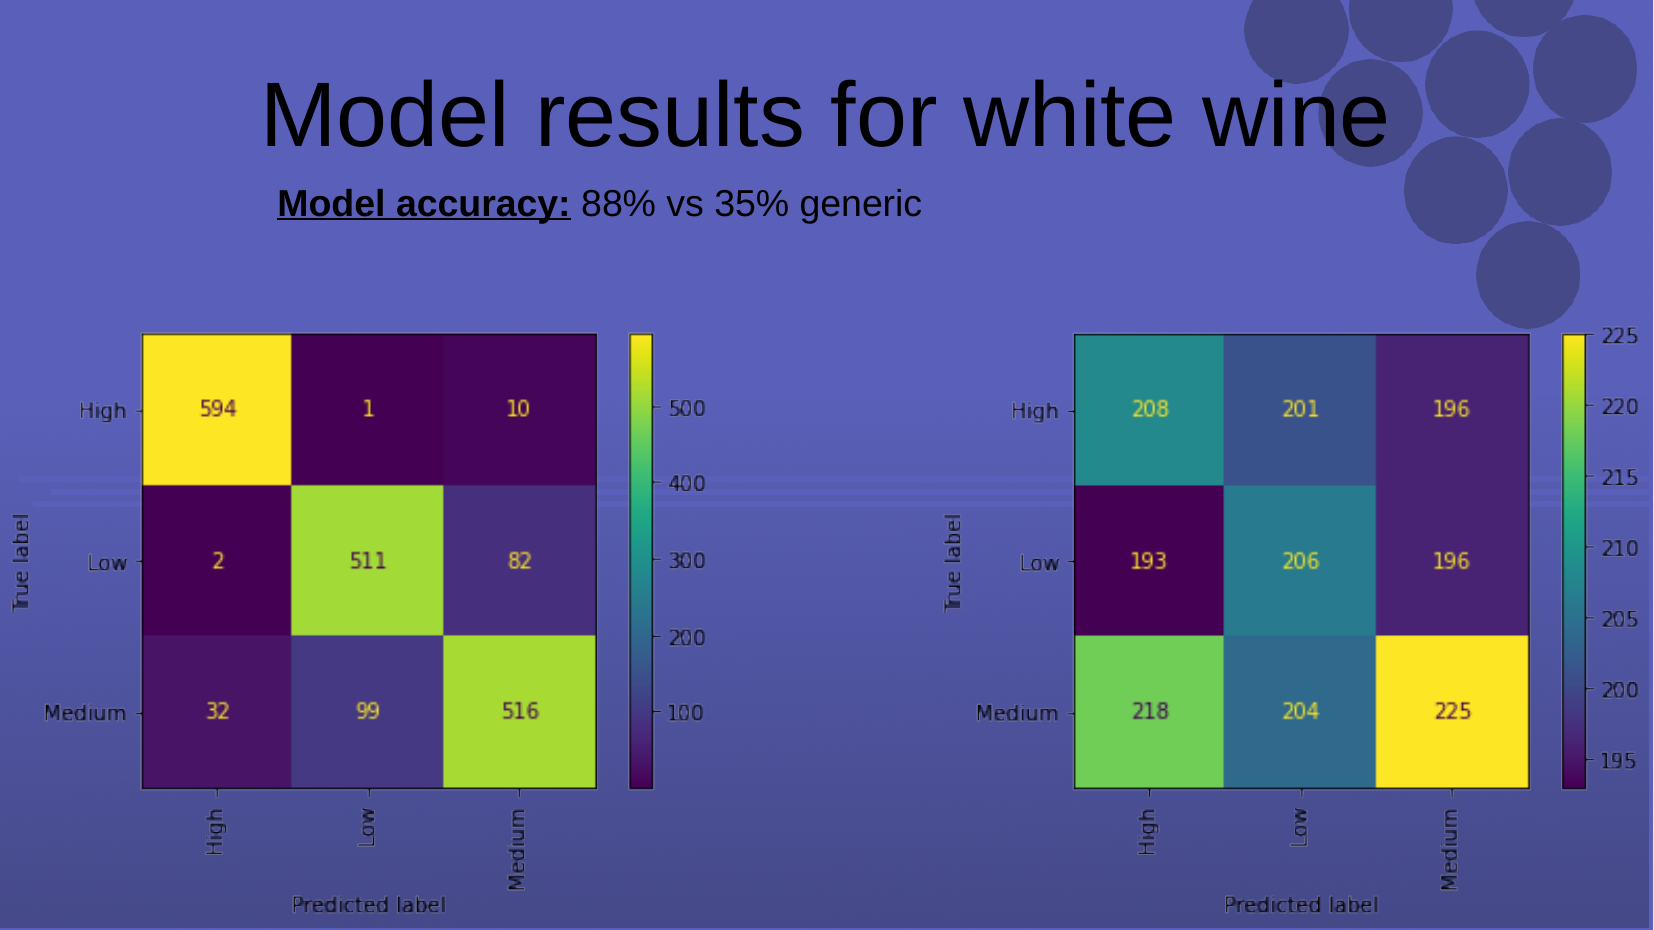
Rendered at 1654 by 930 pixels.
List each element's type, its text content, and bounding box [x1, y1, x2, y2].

text_box Model accuracy: 88% vs 35% generic [262, 174, 1426, 263]
picture [0, 0, 1654, 930]
title Model results for white wine [82, 37, 1571, 193]
